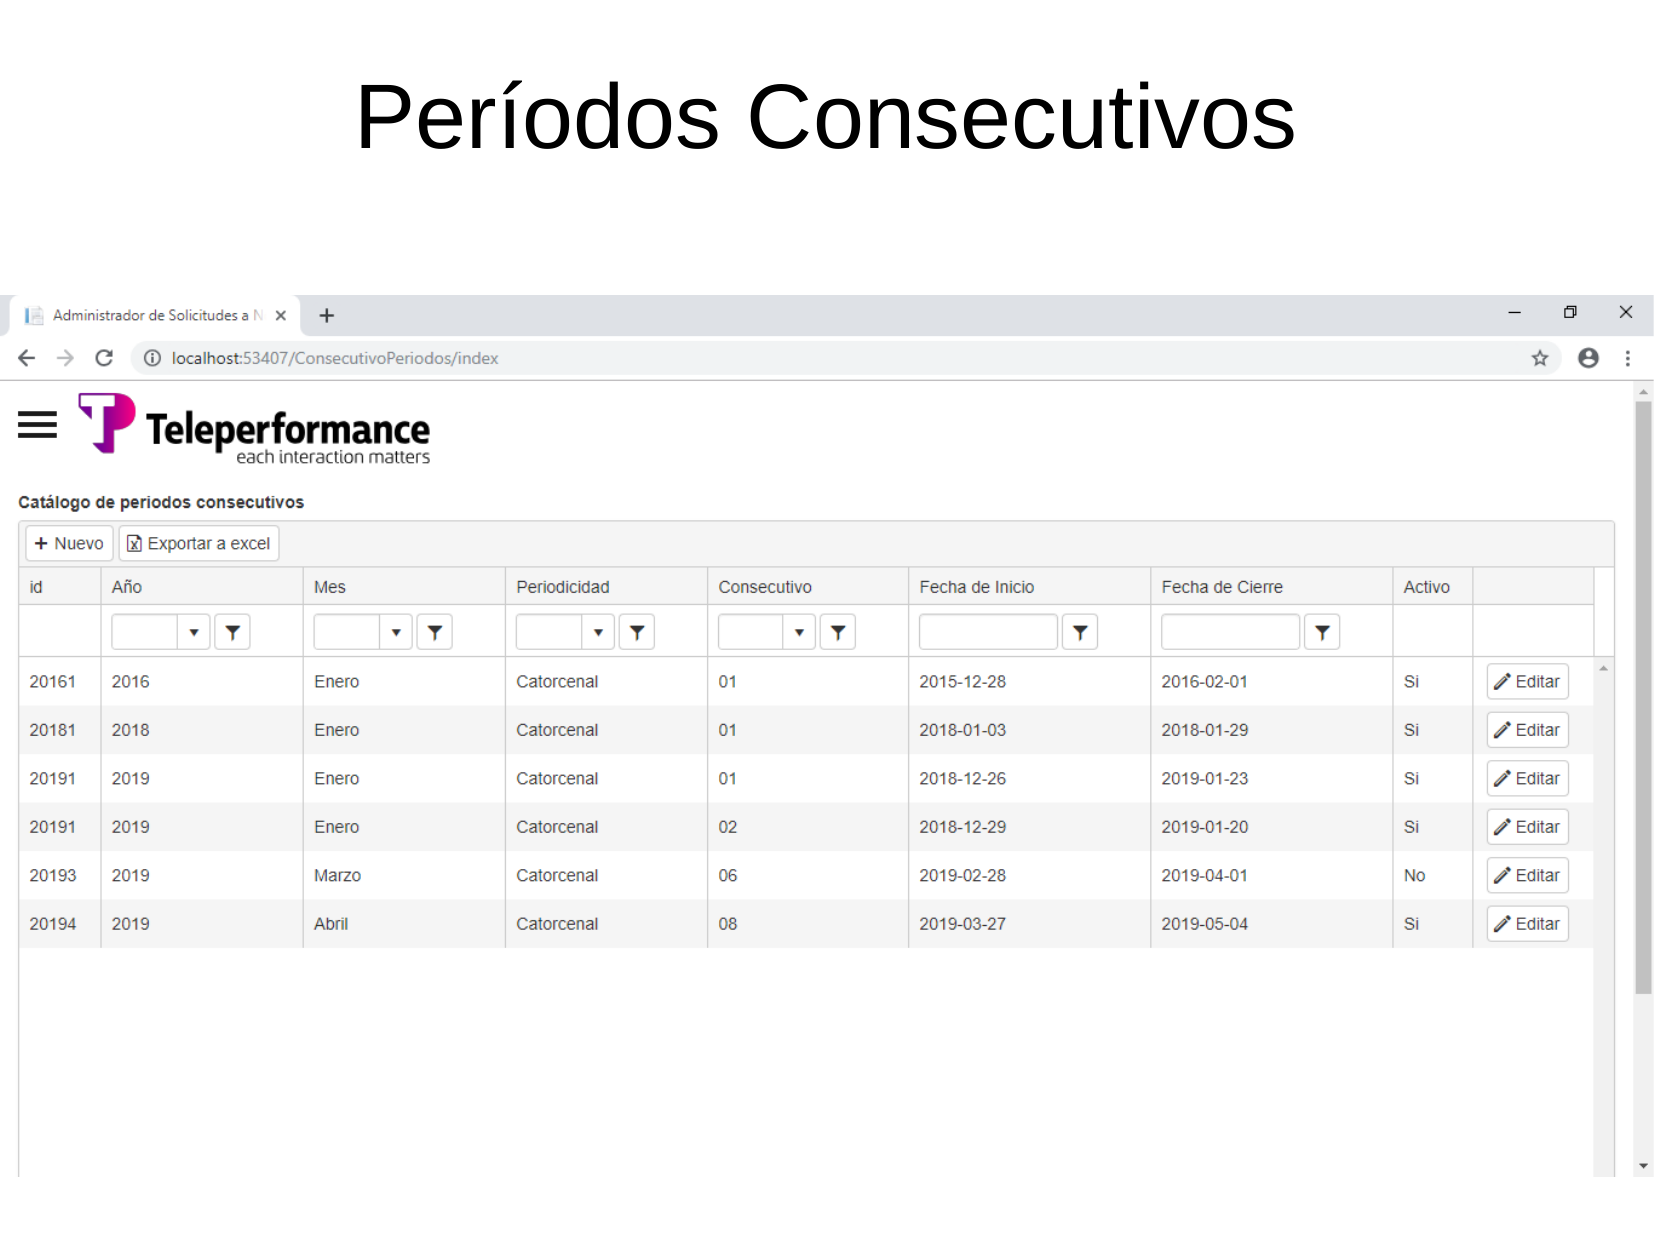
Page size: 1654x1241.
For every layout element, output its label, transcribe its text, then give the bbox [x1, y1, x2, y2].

title Períodos Consecutivos [82, 49, 1571, 257]
picture [0, 295, 1654, 1177]
